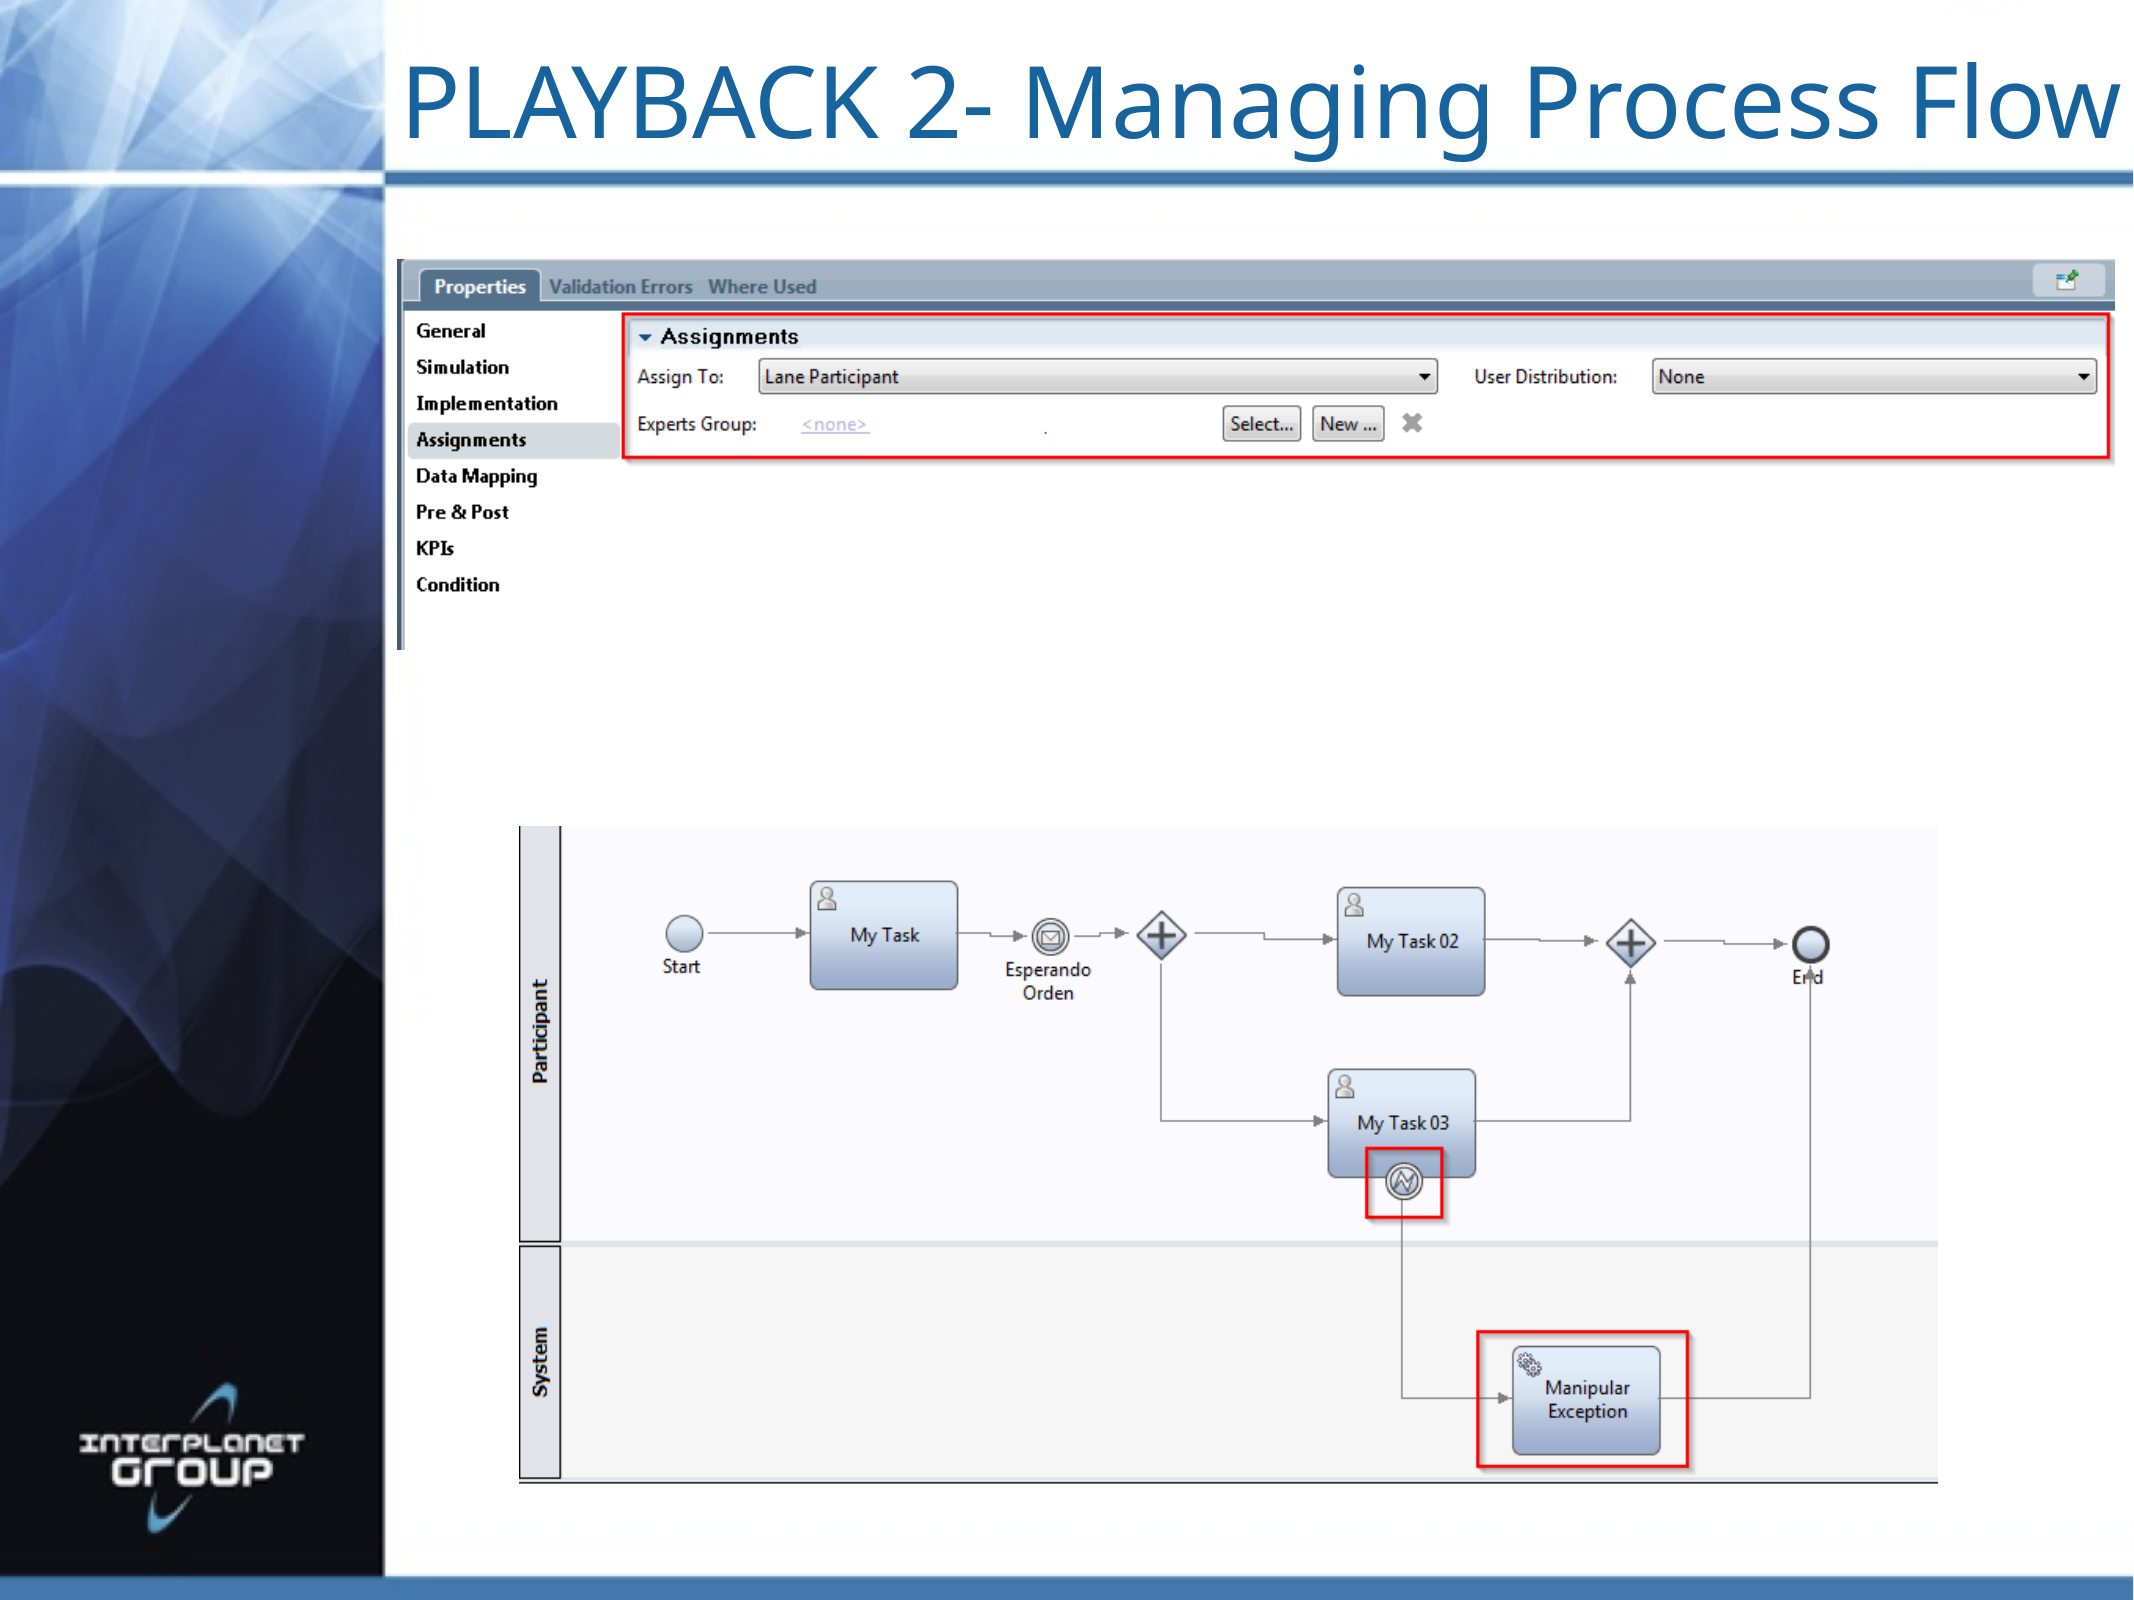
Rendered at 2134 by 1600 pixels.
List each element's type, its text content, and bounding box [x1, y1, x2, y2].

picture [0, 0, 2134, 1600]
title PLAYBACK 2- Managing Process Flow [392, 0, 2134, 201]
